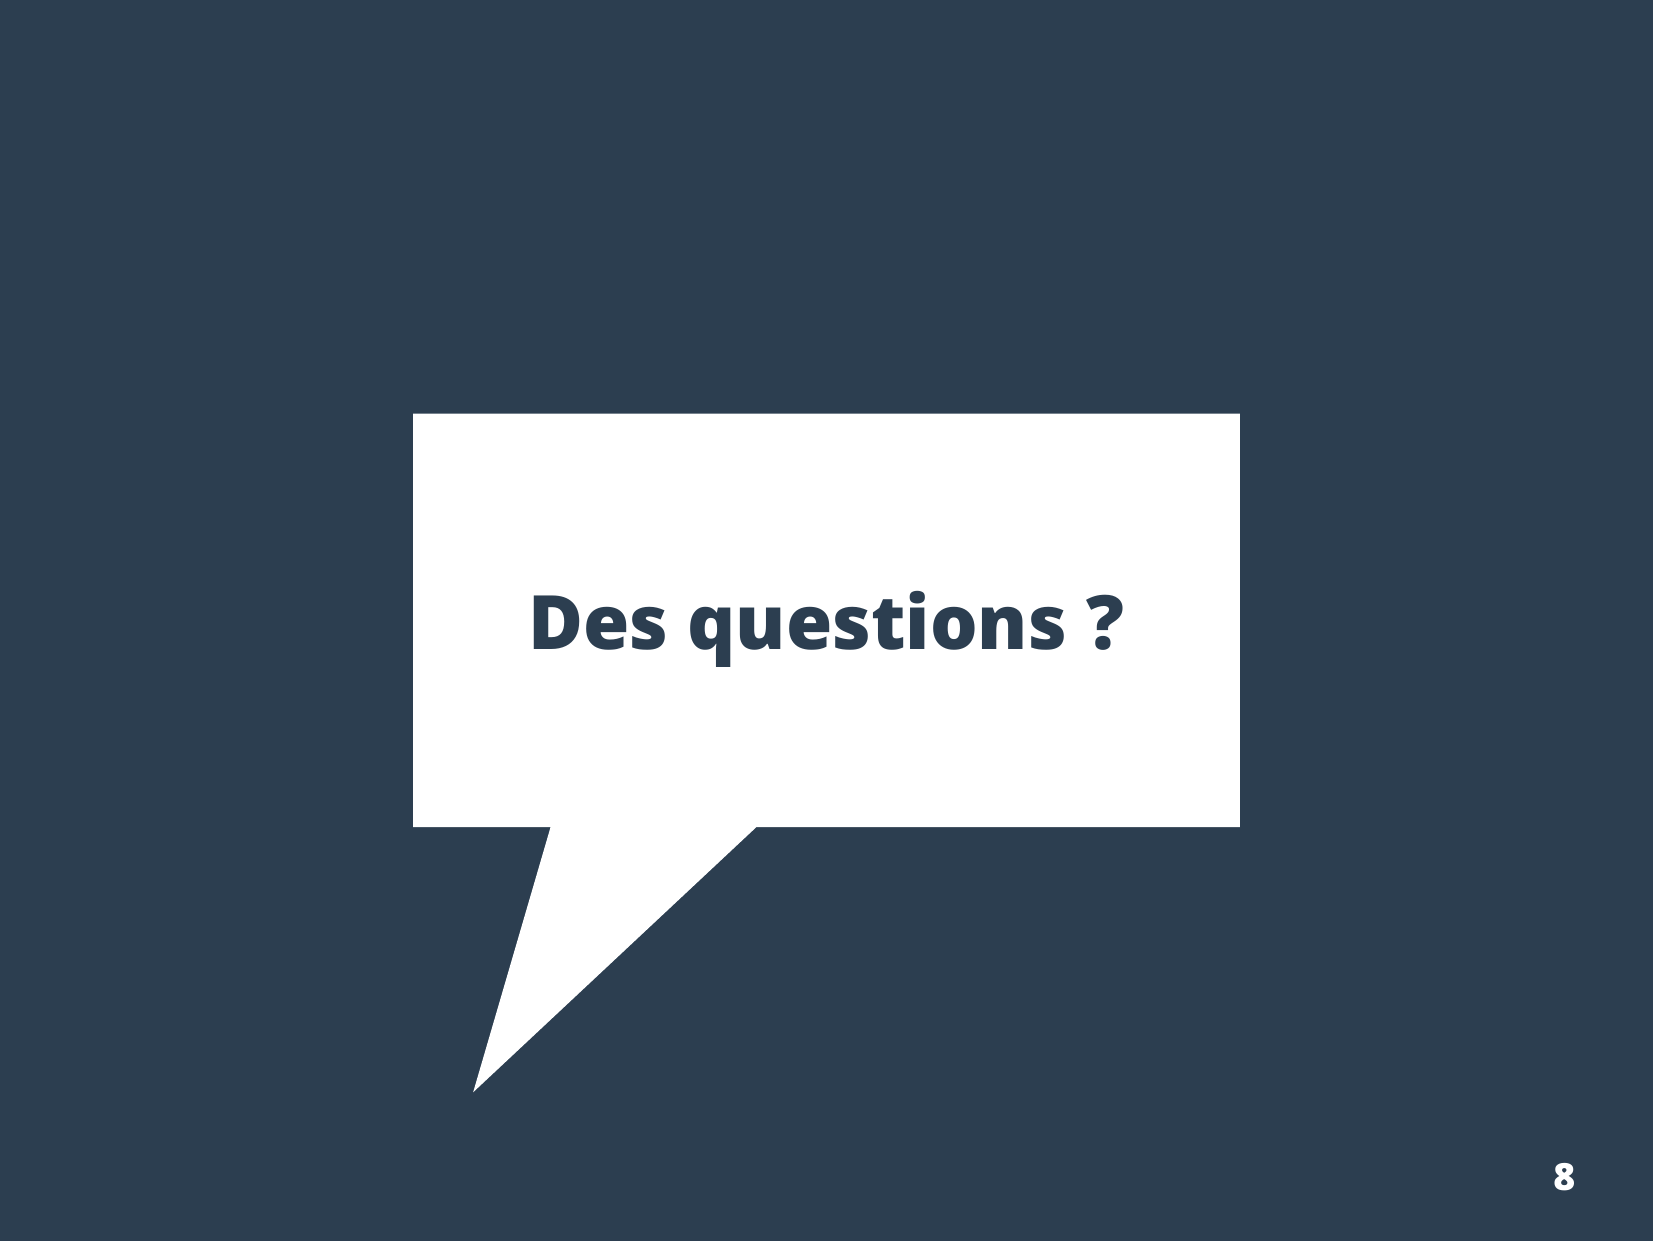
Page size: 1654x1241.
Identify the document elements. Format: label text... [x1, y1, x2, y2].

title Des questions ? [442, 443, 1211, 798]
